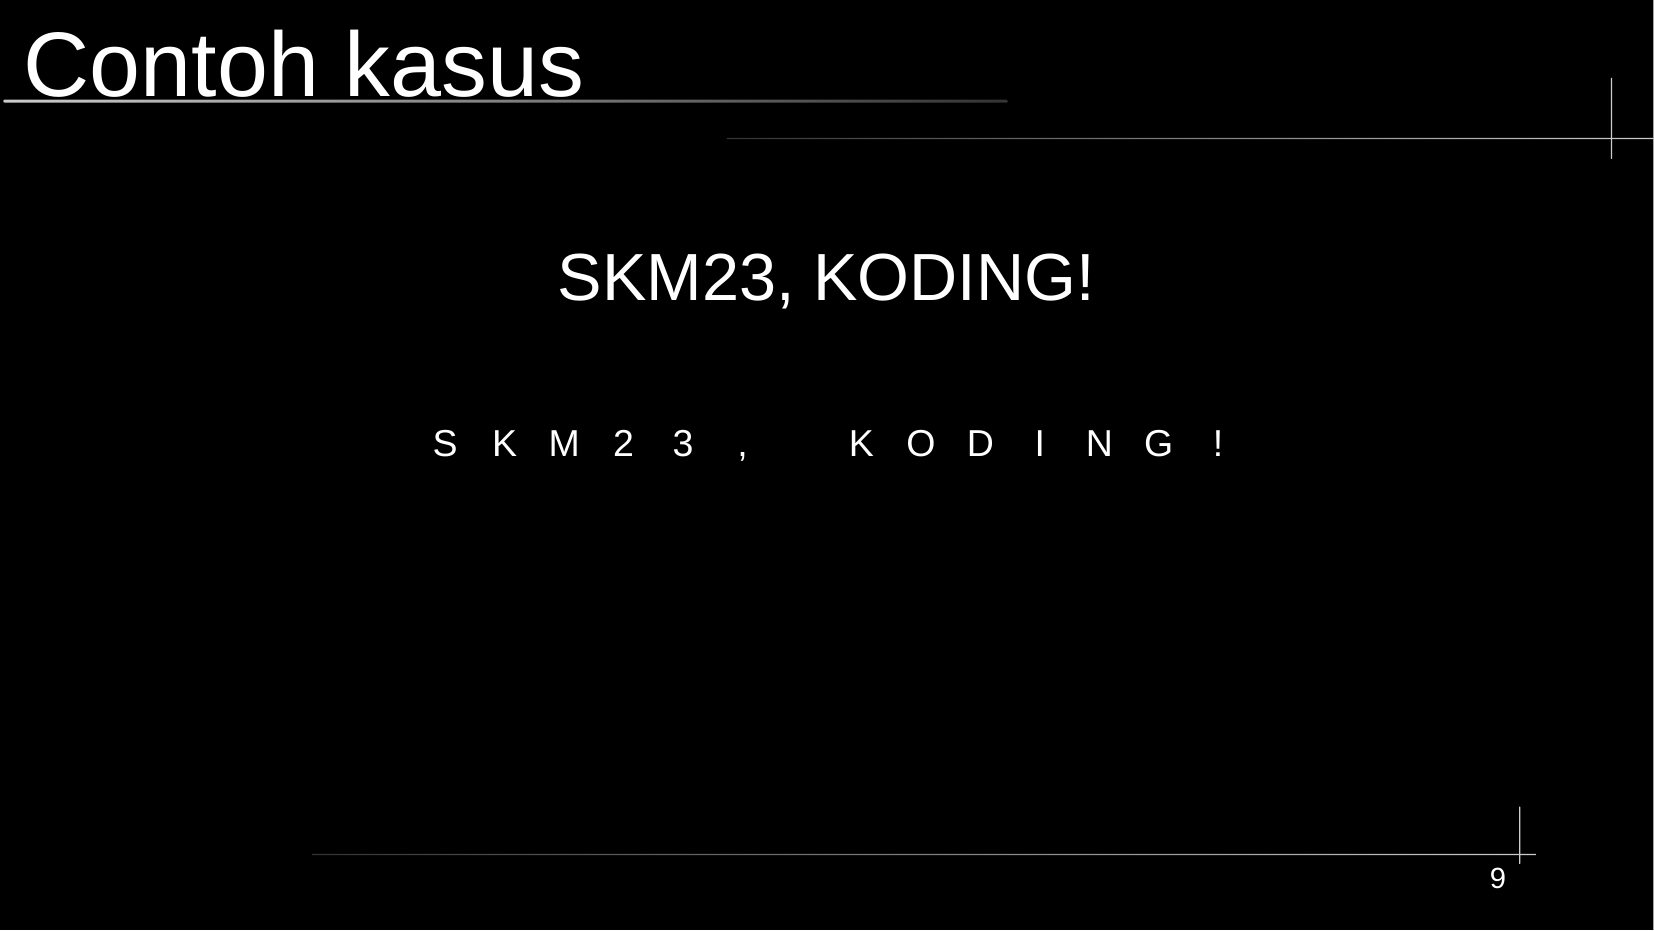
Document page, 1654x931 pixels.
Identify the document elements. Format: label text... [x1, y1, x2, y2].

table_header K [832, 385, 891, 502]
table_header N [1070, 385, 1128, 502]
table_cell [1011, 503, 1069, 620]
table_header K [475, 385, 534, 502]
table_header G [1130, 385, 1188, 502]
table_cell [1189, 503, 1247, 620]
table_header I [1011, 385, 1069, 502]
table_cell [1070, 503, 1128, 620]
title Contoh kasus [23, 11, 1589, 119]
table_header , [713, 385, 772, 502]
table_cell [773, 503, 831, 620]
text_box SKM23, KODING! [82, 217, 1571, 338]
table_header D [951, 385, 1010, 502]
table_cell [1130, 503, 1188, 620]
table_cell [654, 503, 712, 620]
table_header S [416, 385, 474, 502]
table_cell [416, 503, 474, 620]
table_cell [892, 503, 950, 620]
table_cell [535, 503, 593, 620]
table_cell [713, 503, 772, 620]
table_cell [951, 503, 1010, 620]
table_cell [832, 503, 891, 620]
table_header [773, 385, 831, 502]
table_header ! [1189, 385, 1247, 502]
table_header M [535, 385, 593, 502]
table_header 2 [594, 385, 653, 502]
table_cell [475, 503, 534, 620]
table_header O [892, 385, 950, 502]
table_cell [594, 503, 653, 620]
table_header 3 [654, 385, 712, 502]
